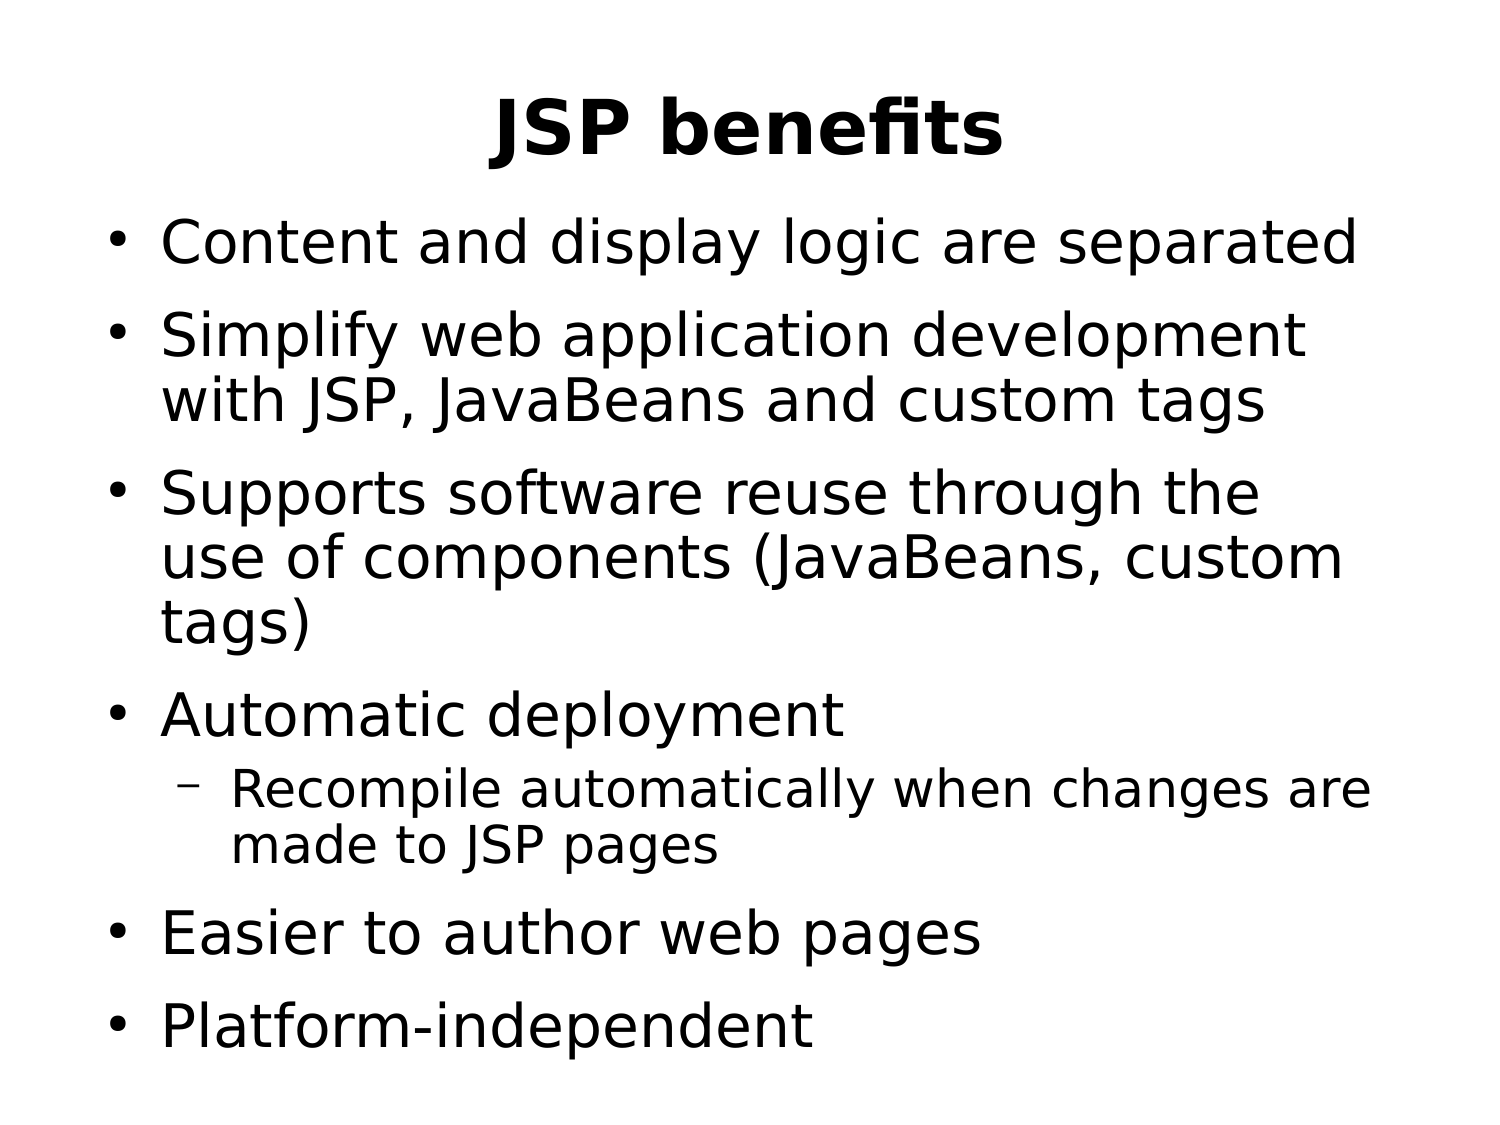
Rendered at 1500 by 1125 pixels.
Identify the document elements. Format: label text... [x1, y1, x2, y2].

title JSP benefits [75, 44, 1425, 177]
list Content and display logic are separated Simplify web application development with JSP, JavaBeans and custom tags Supports software reuse through the use of components (JavaBeans, custom tags) Automatic deployment Recompile automatically when changes are made to JSP pages Easier to author web pages Platform-independent [75, 204, 1395, 1075]
